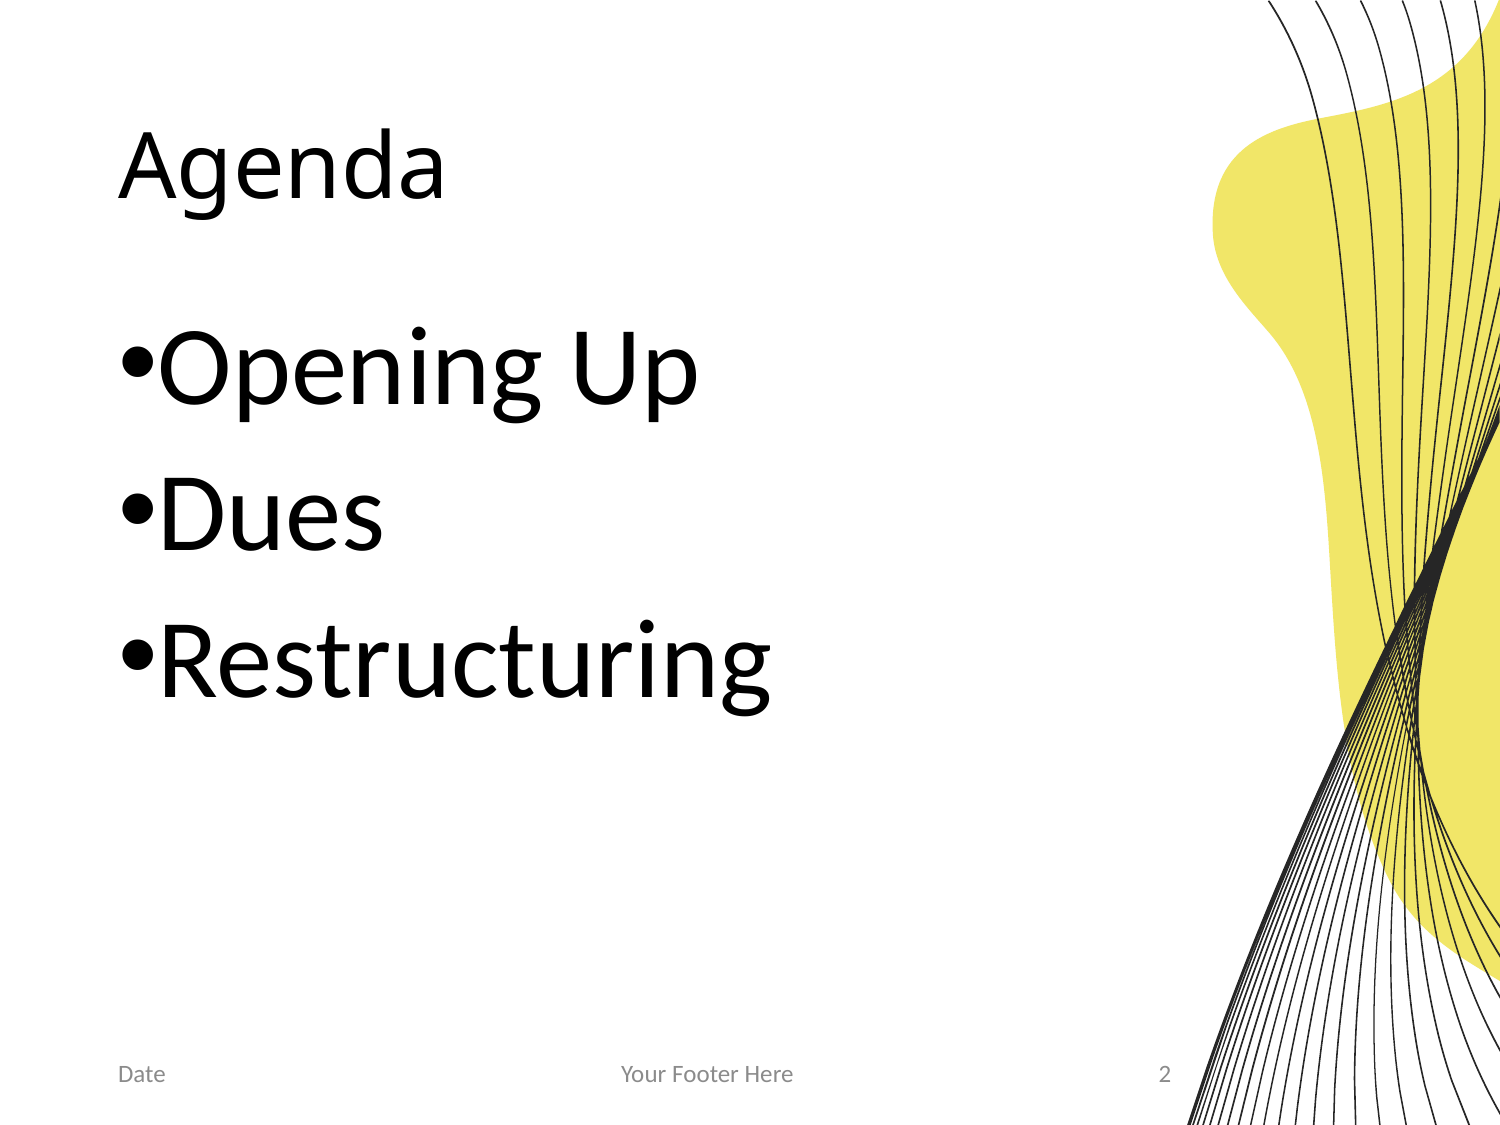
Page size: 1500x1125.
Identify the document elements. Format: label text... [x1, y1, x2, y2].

list Opening Up Dues Restructuring [103, 299, 1245, 1014]
title Agenda [103, 59, 1245, 278]
footer Your Footer Here [496, 1042, 918, 1103]
slide_number Date [103, 1042, 441, 1103]
slide_number 3 [951, 1042, 1187, 1103]
